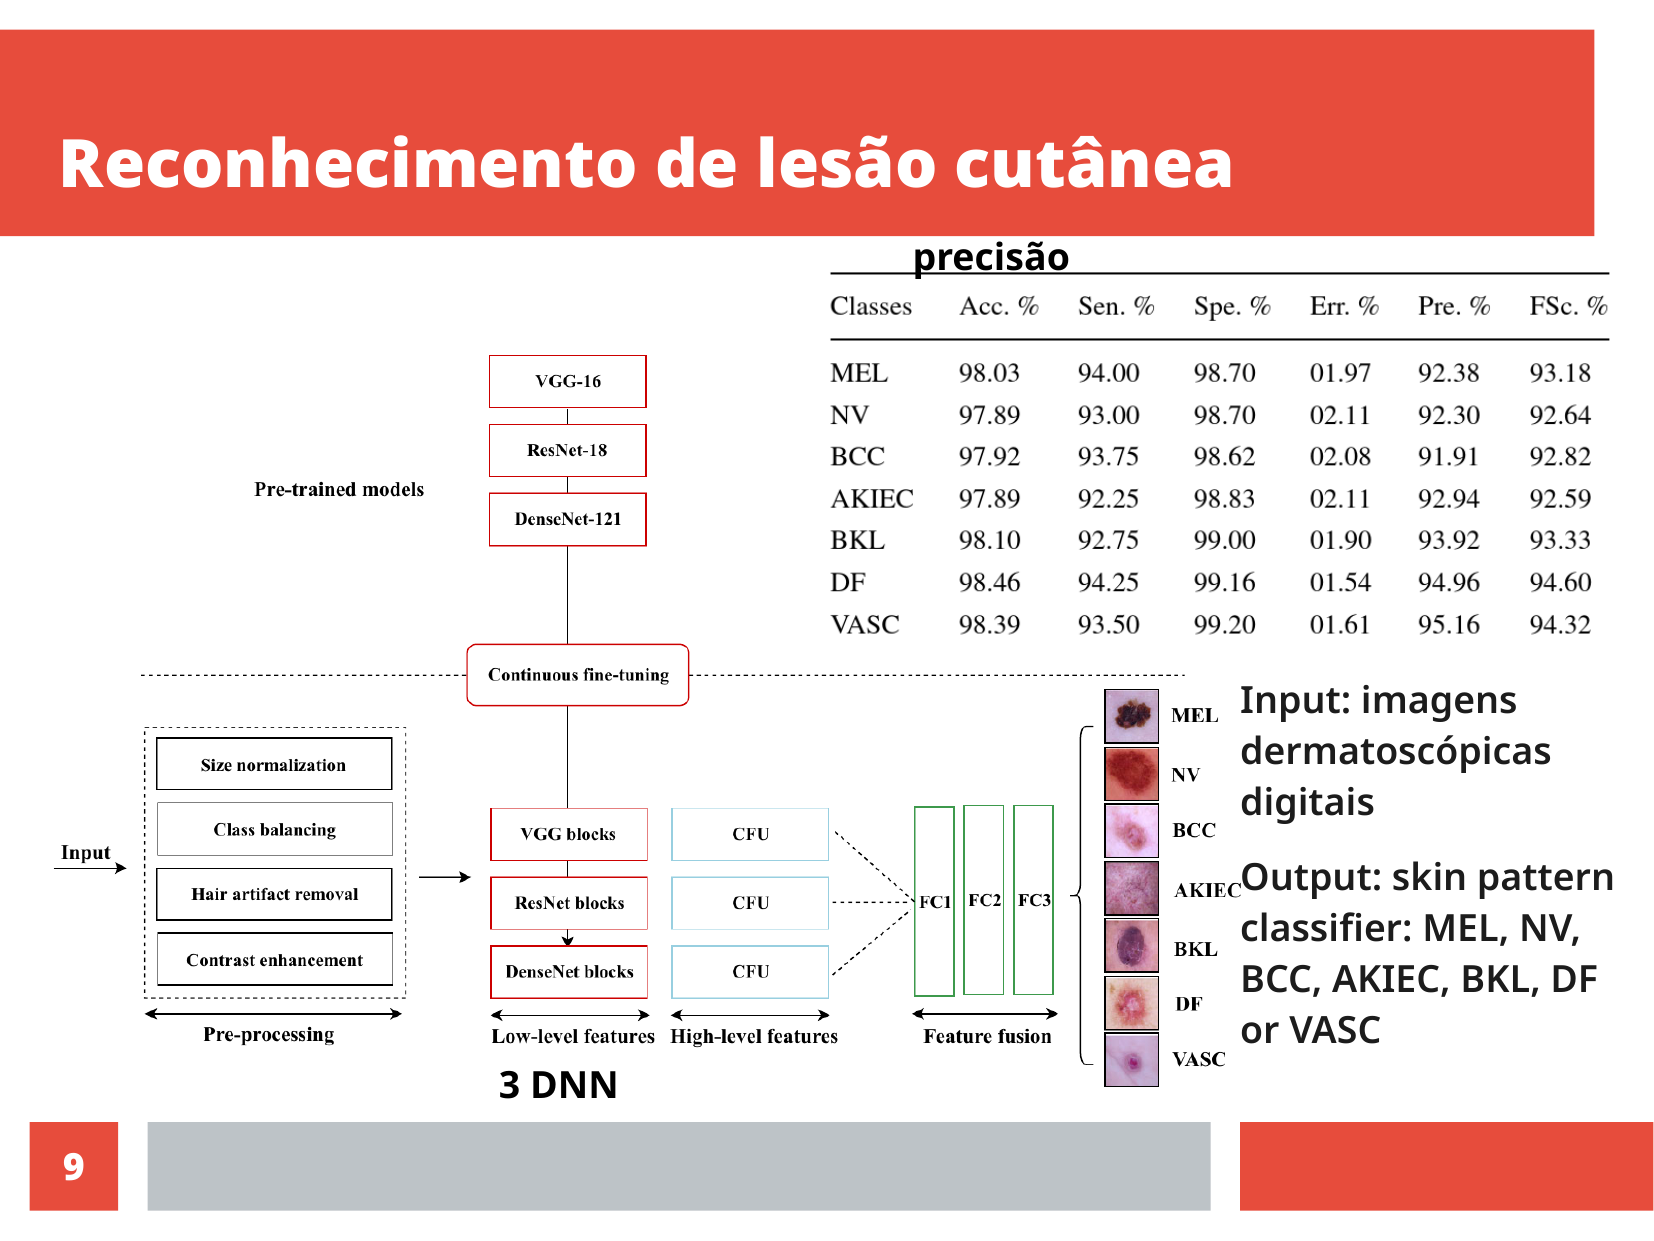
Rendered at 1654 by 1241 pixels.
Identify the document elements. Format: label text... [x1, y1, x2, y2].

title Reconhecimento de lesão cutânea [59, 59, 1595, 207]
picture [23, 259, 1630, 1105]
text_box precisão [897, 222, 1111, 325]
list Input: imagens dermatoscópicas digitais Output: skin pattern classifier: MEL, NV, BCC, AKIEC, BKL, DF or VASC [1240, 673, 1619, 1093]
text_box 3 DNN [484, 1051, 650, 1154]
